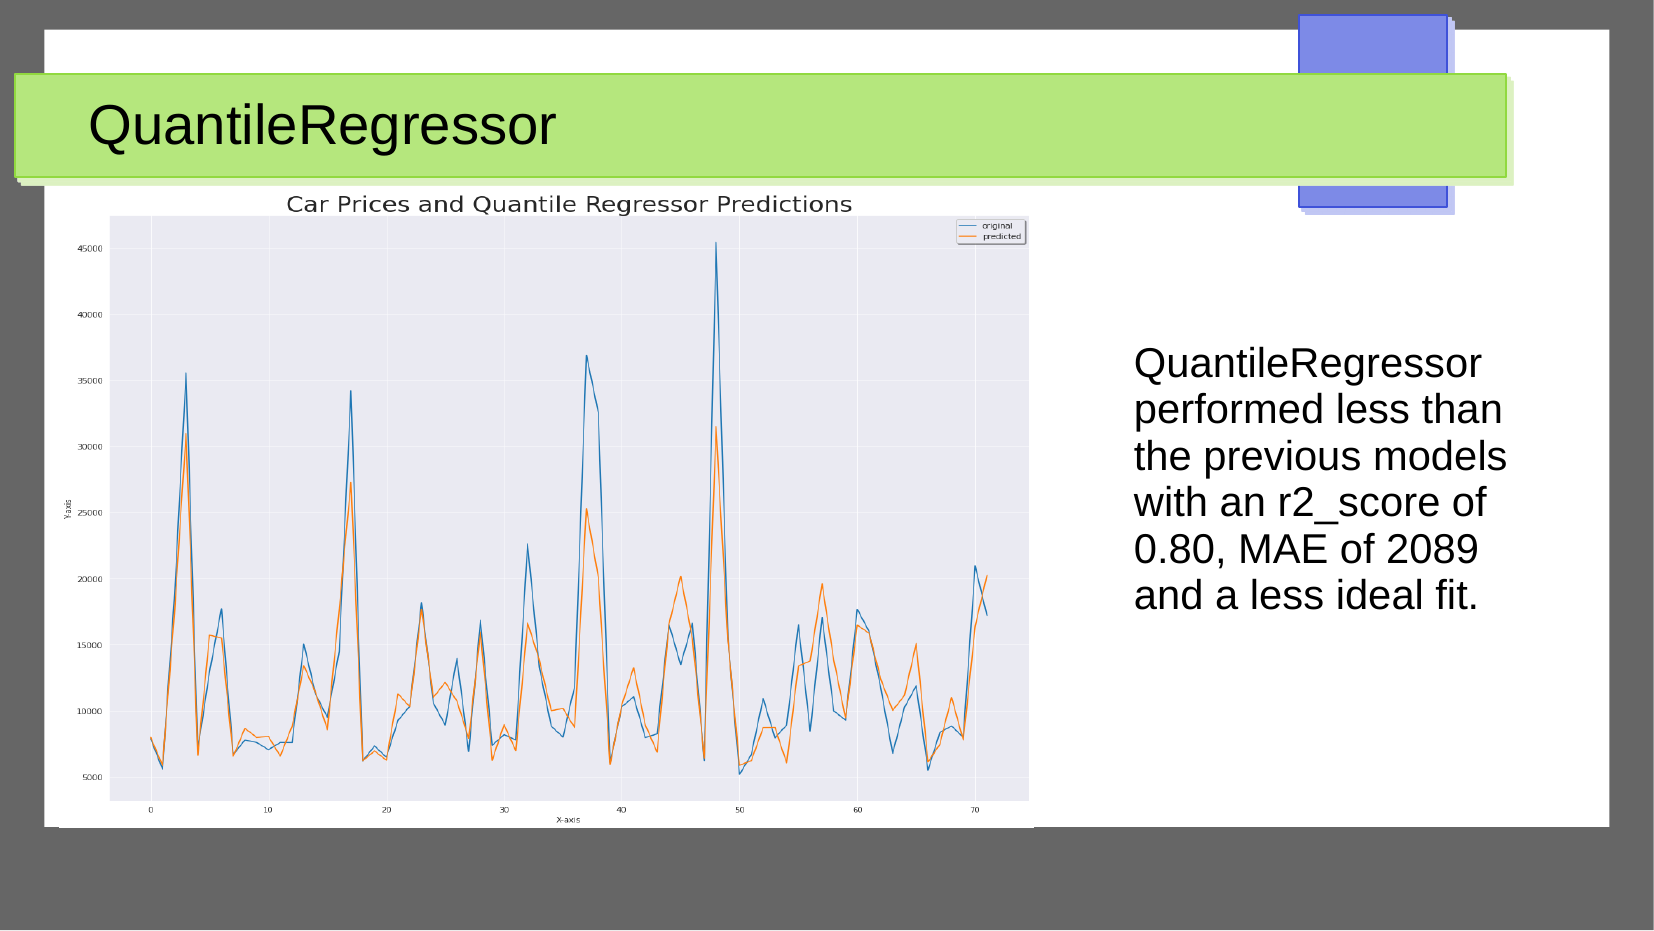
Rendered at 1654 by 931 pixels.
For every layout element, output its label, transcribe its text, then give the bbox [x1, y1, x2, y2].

title QuantileRegressor [88, 73, 1506, 178]
picture [59, 190, 1034, 828]
list QuantileRegressor performed less than the previous models with an r2_score of 0.80, MAE of 2089 and a less ideal fit. [1062, 339, 1536, 650]
